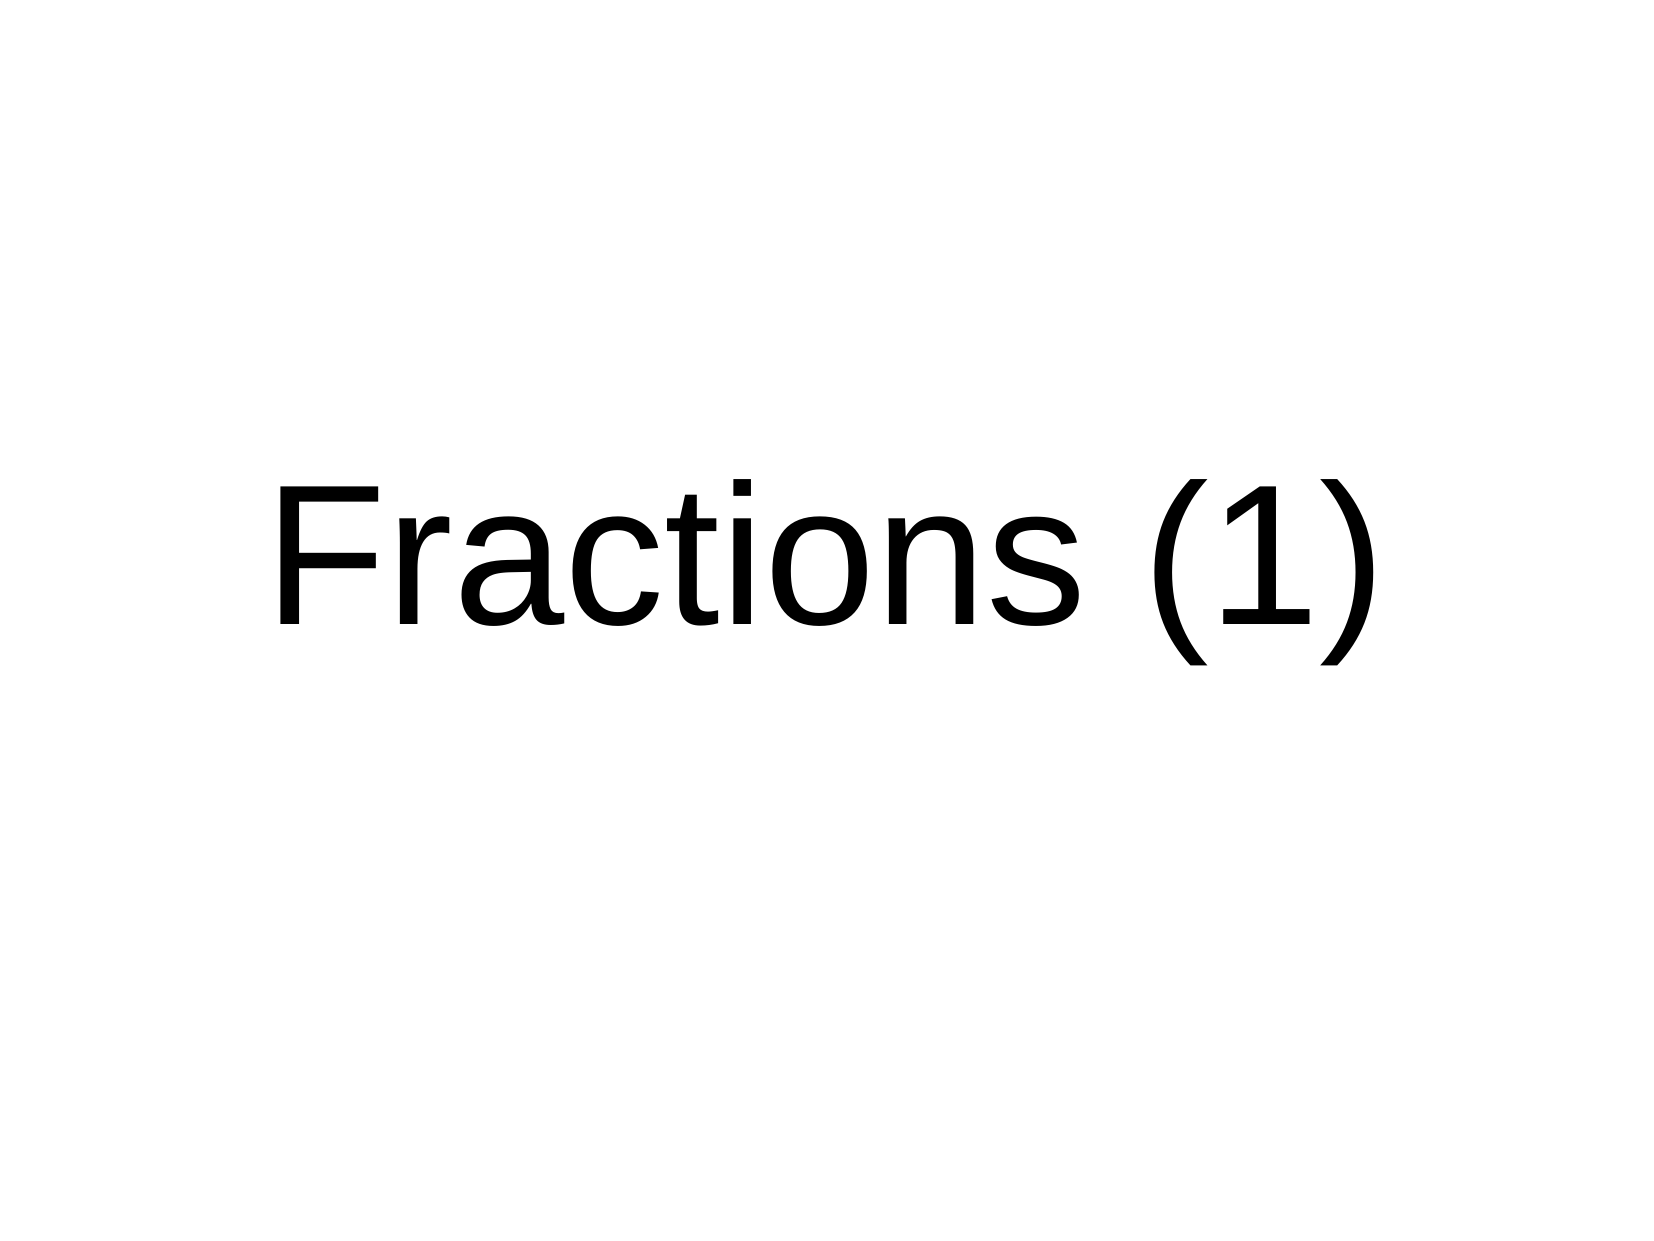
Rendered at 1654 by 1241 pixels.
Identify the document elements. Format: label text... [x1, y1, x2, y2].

title Fractions (1) [0, 318, 1654, 792]
